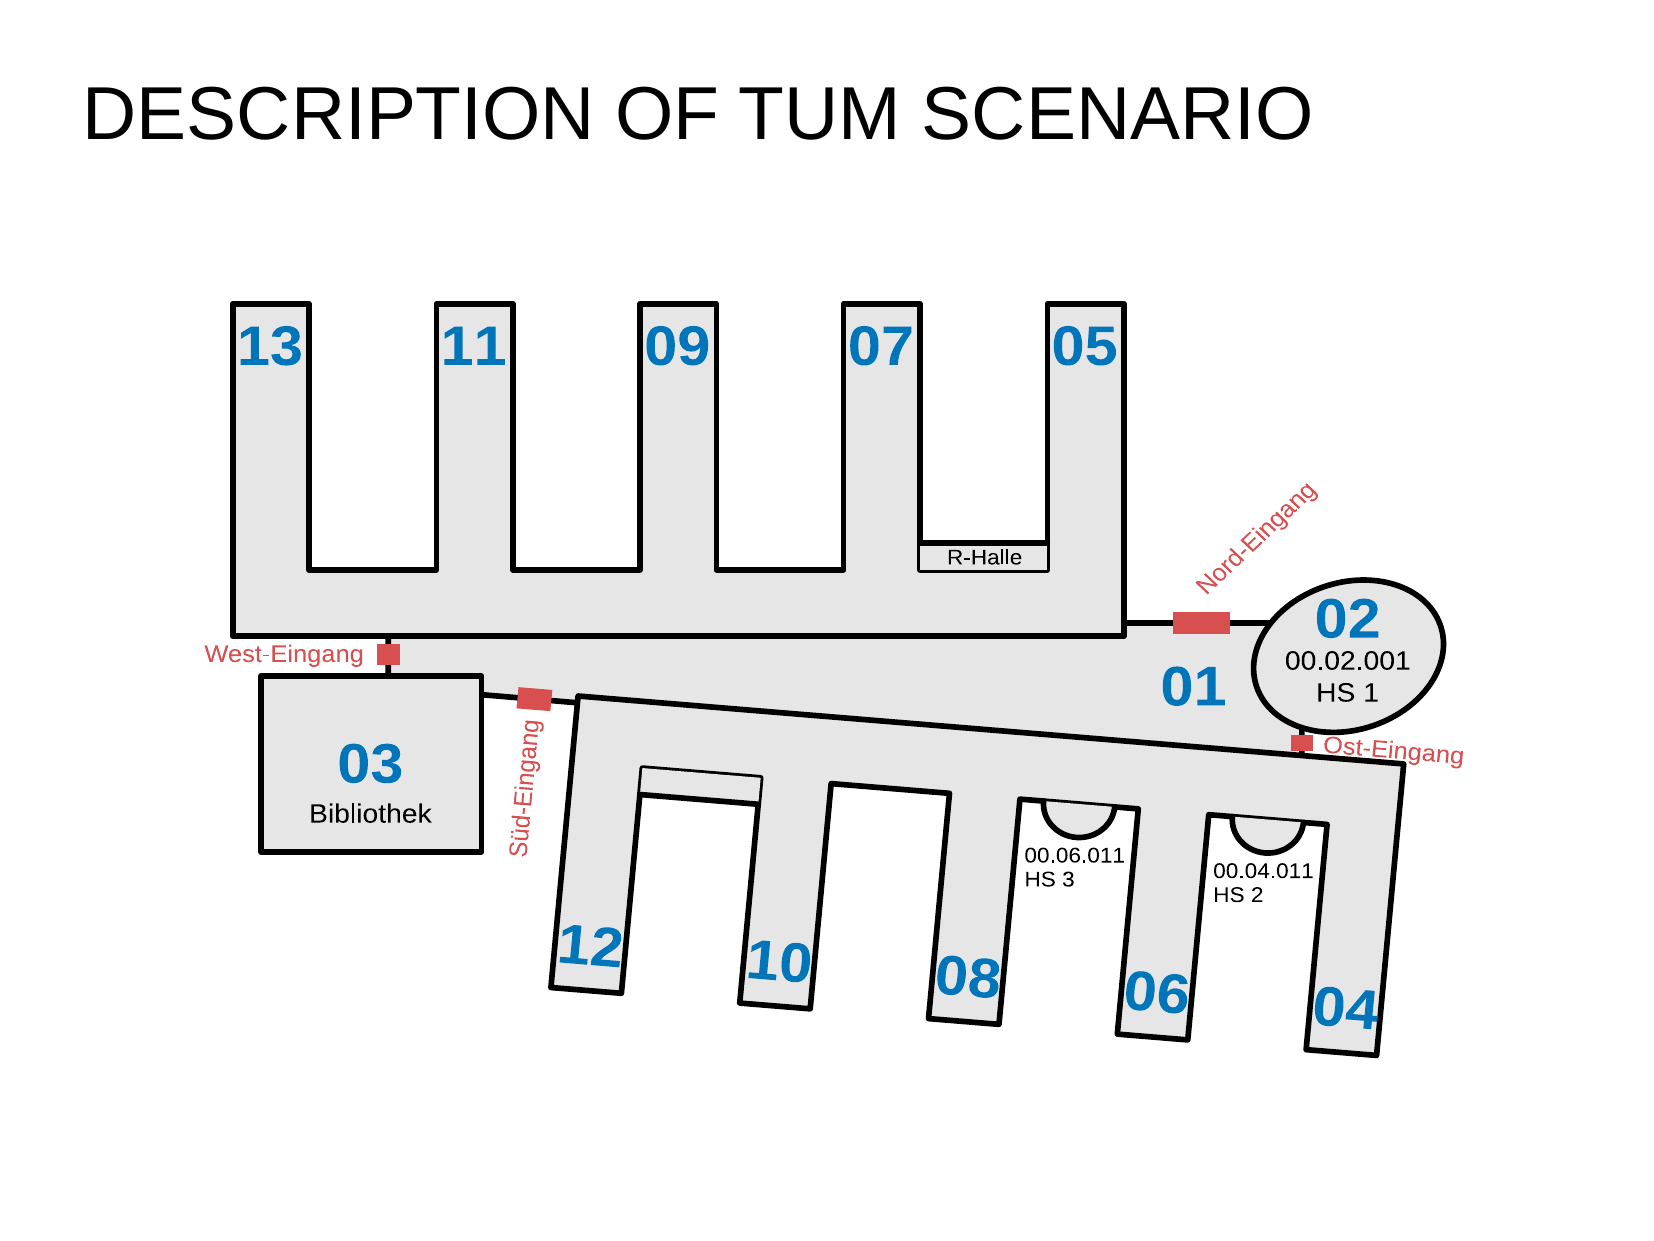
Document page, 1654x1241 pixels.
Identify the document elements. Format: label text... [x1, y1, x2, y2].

title DESCRIPTION OF TUM SCENARIO [82, 49, 1571, 178]
picture [175, 236, 1479, 1170]
